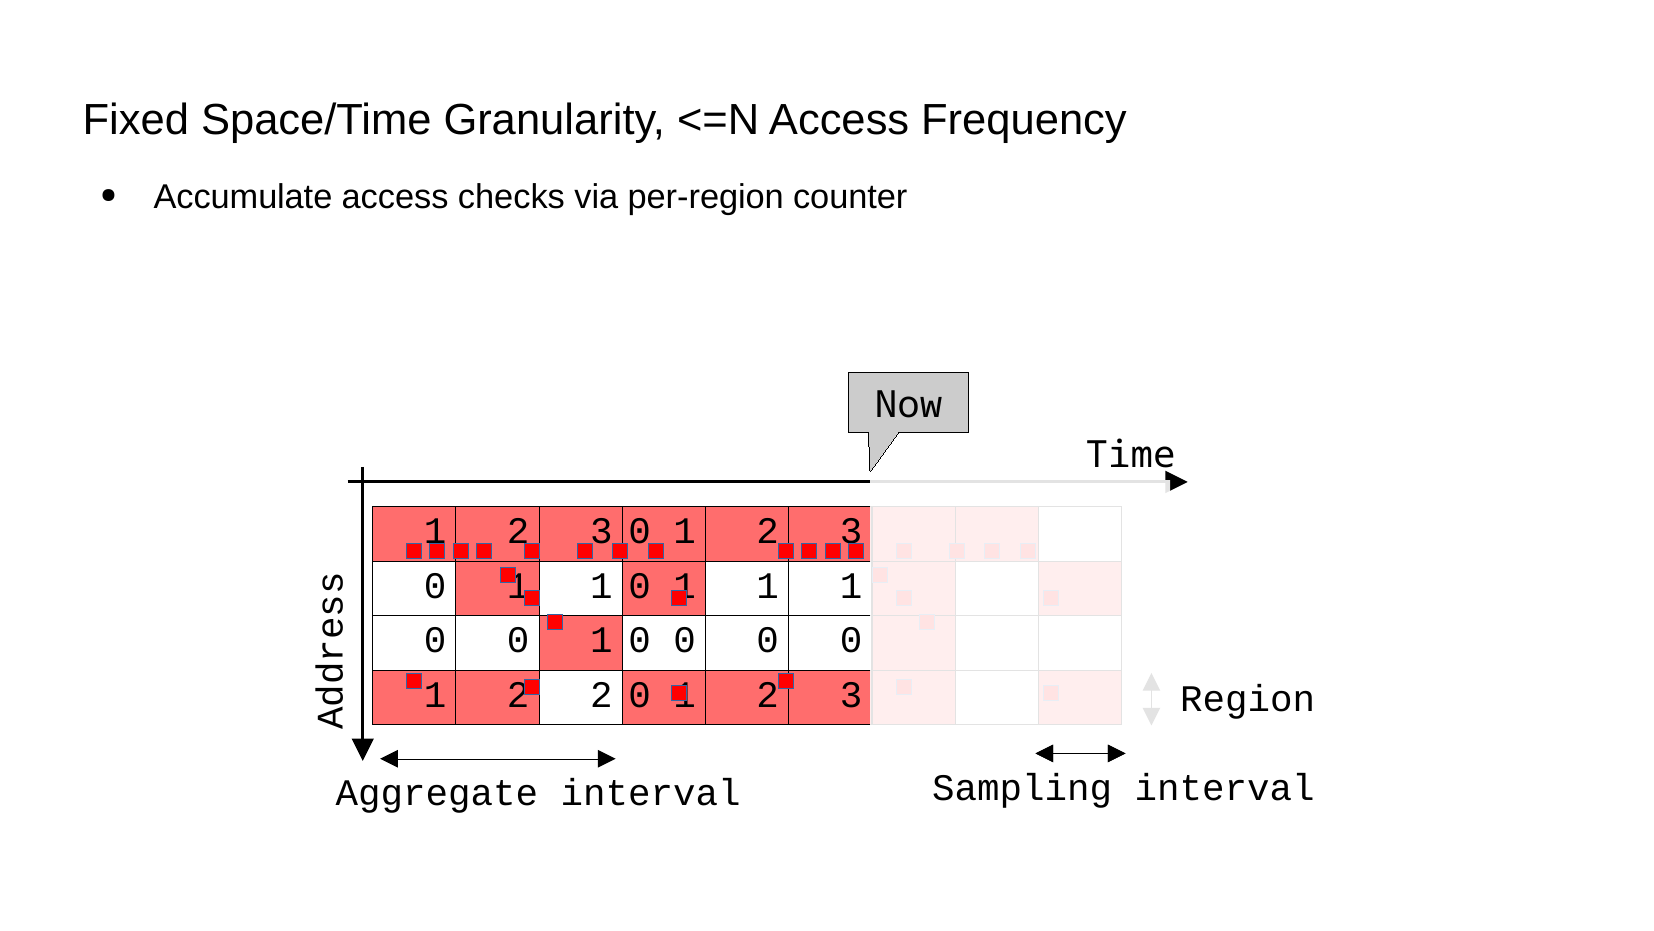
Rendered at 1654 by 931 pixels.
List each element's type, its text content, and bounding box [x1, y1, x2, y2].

table_cell 0 1 [623, 562, 705, 615]
text_box [406, 673, 422, 689]
table_header 2 [706, 507, 788, 561]
table_header 1 [373, 507, 455, 561]
text_box [476, 543, 492, 559]
table_cell 2 [456, 671, 539, 724]
table_header 0 1 [623, 507, 705, 561]
text_box [524, 590, 540, 606]
table_cell 2 [706, 671, 788, 724]
text_box Region [1171, 672, 1331, 731]
text_box [778, 673, 794, 689]
table_cell 1 [404, 671, 455, 724]
text_box Time [1070, 419, 1191, 486]
table_cell 1 [456, 562, 539, 615]
table_cell 0 [789, 616, 870, 670]
table_cell 1 [789, 562, 870, 615]
text_box [500, 567, 516, 583]
text_box Now [848, 372, 969, 472]
table_cell 0 0 [623, 616, 705, 670]
text_box Address [304, 539, 404, 745]
table_cell 3 [789, 671, 870, 724]
text_box [524, 679, 540, 695]
text_box [848, 543, 864, 559]
table_header 3 [789, 507, 870, 561]
text_box [671, 590, 687, 606]
table_cell 0 [456, 616, 539, 670]
text_box Aggregate interval [320, 766, 756, 825]
title Fixed Space/Time Granularity, <=N Access Frequency [82, 81, 1571, 157]
text_box [778, 543, 794, 559]
table_header 2 [456, 507, 539, 561]
text_box [825, 543, 841, 559]
table_cell 2 [540, 671, 622, 724]
table_cell 0 [404, 616, 455, 670]
text_box [671, 685, 687, 701]
list Accumulate access checks via per-region counter [82, 177, 1571, 833]
text_box [870, 480, 1171, 736]
text_box [801, 543, 817, 559]
text_box [524, 543, 540, 559]
table_cell 1 [706, 562, 788, 615]
text_box [577, 543, 593, 559]
table_cell 0 [404, 562, 455, 615]
table_header 3 [540, 507, 622, 561]
text_box [547, 614, 563, 630]
text_box [429, 543, 445, 559]
table_cell 0 1 [623, 671, 705, 724]
table_cell 0 [706, 616, 788, 670]
text_box [612, 543, 628, 559]
table_cell 1 [540, 562, 622, 615]
text_box [648, 543, 664, 559]
text_box [453, 543, 469, 559]
text_box [406, 543, 422, 559]
text_box Sampling interval [917, 761, 1330, 819]
table_cell 1 [540, 616, 622, 670]
